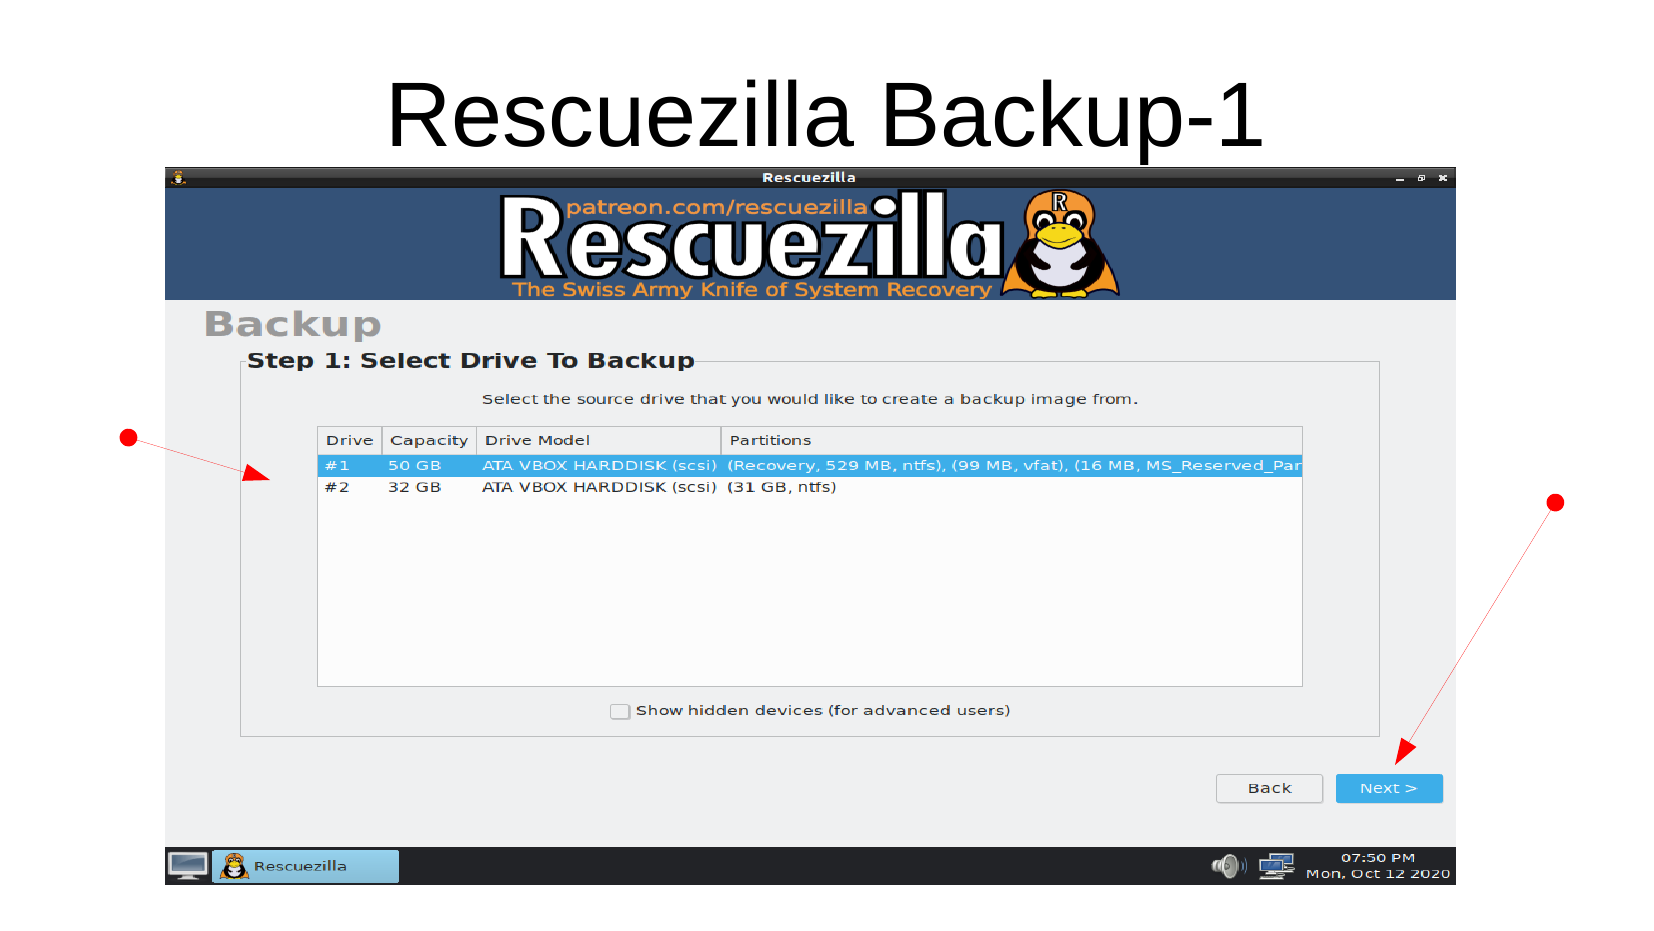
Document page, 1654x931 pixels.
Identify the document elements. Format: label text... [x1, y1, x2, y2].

picture [165, 167, 1456, 886]
title Rescuezilla Backup-1 [82, 37, 1571, 193]
